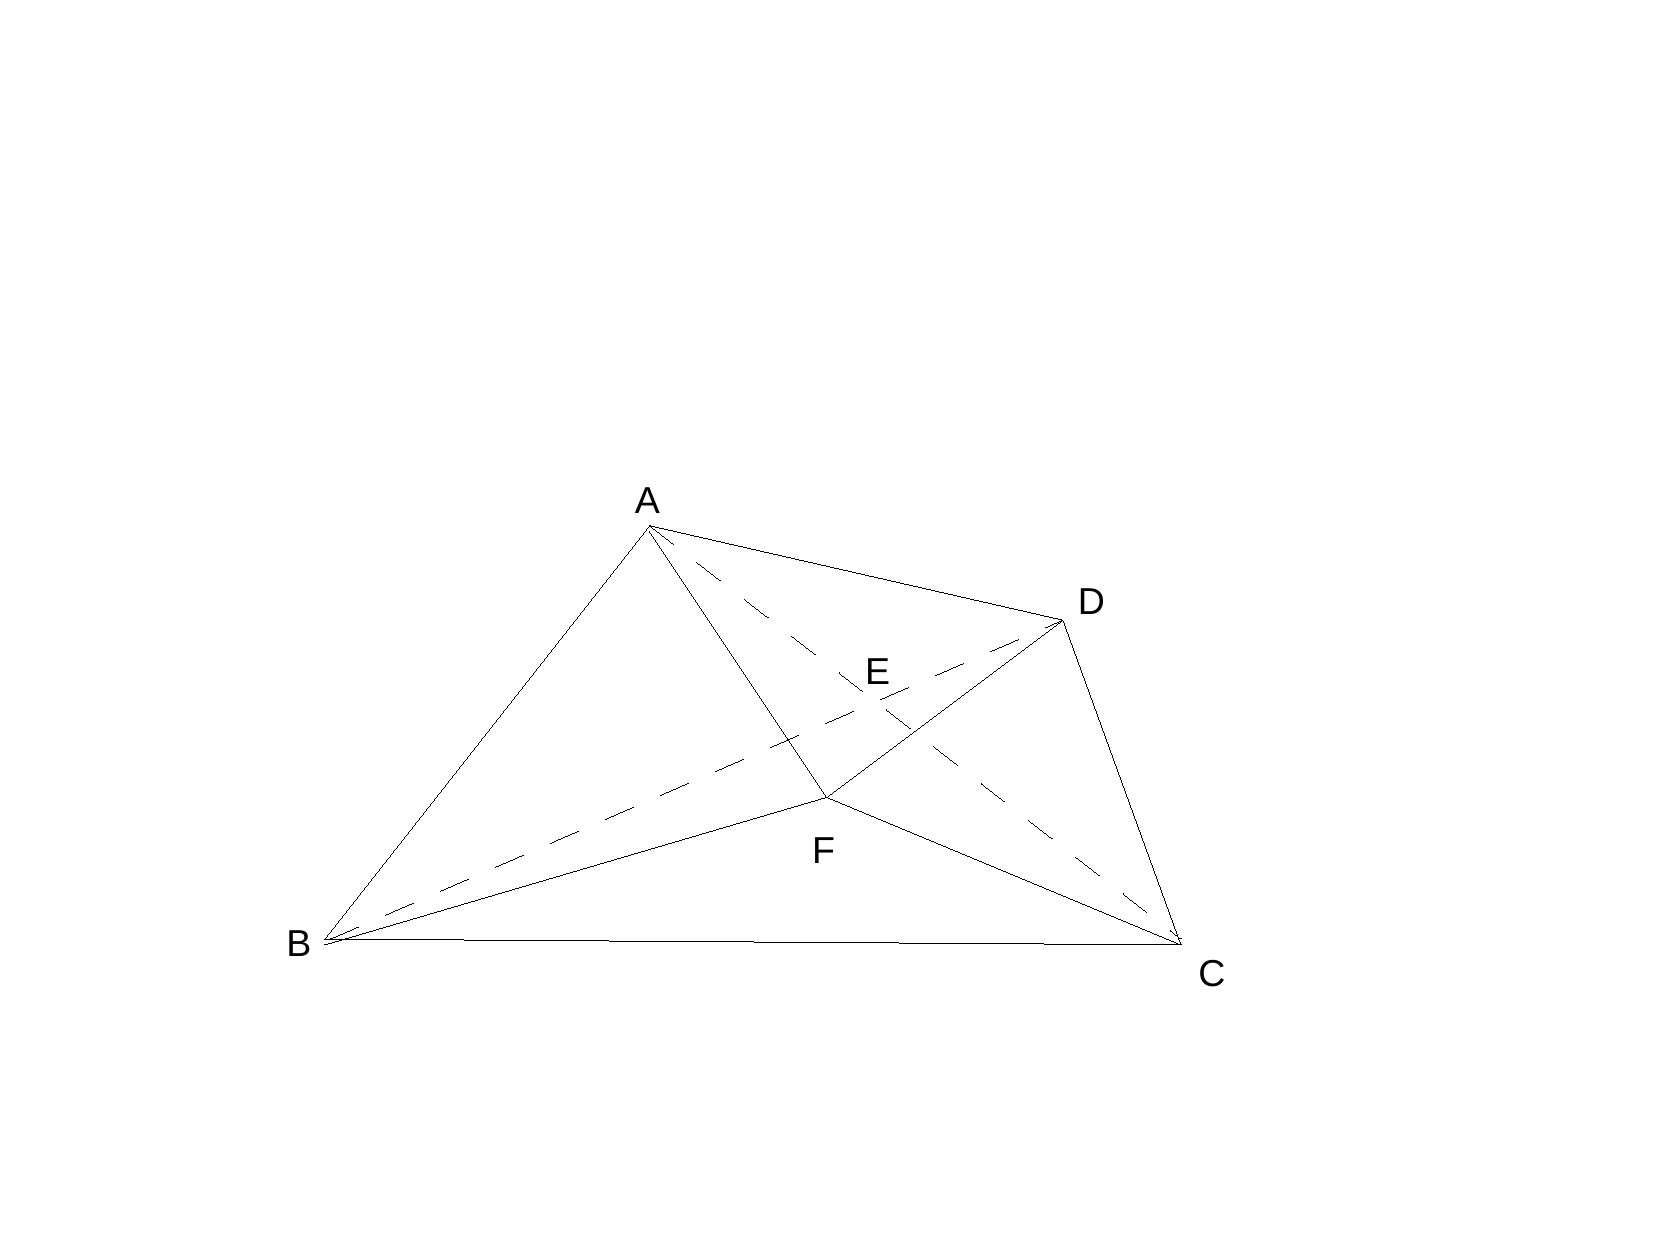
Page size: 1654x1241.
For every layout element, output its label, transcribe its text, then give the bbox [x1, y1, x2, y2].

text_box B [271, 915, 327, 973]
text_box A [620, 472, 675, 530]
text_box D [1063, 573, 1120, 630]
text_box E [850, 643, 906, 701]
text_box C [1183, 944, 1241, 1002]
text_box F [797, 822, 850, 880]
